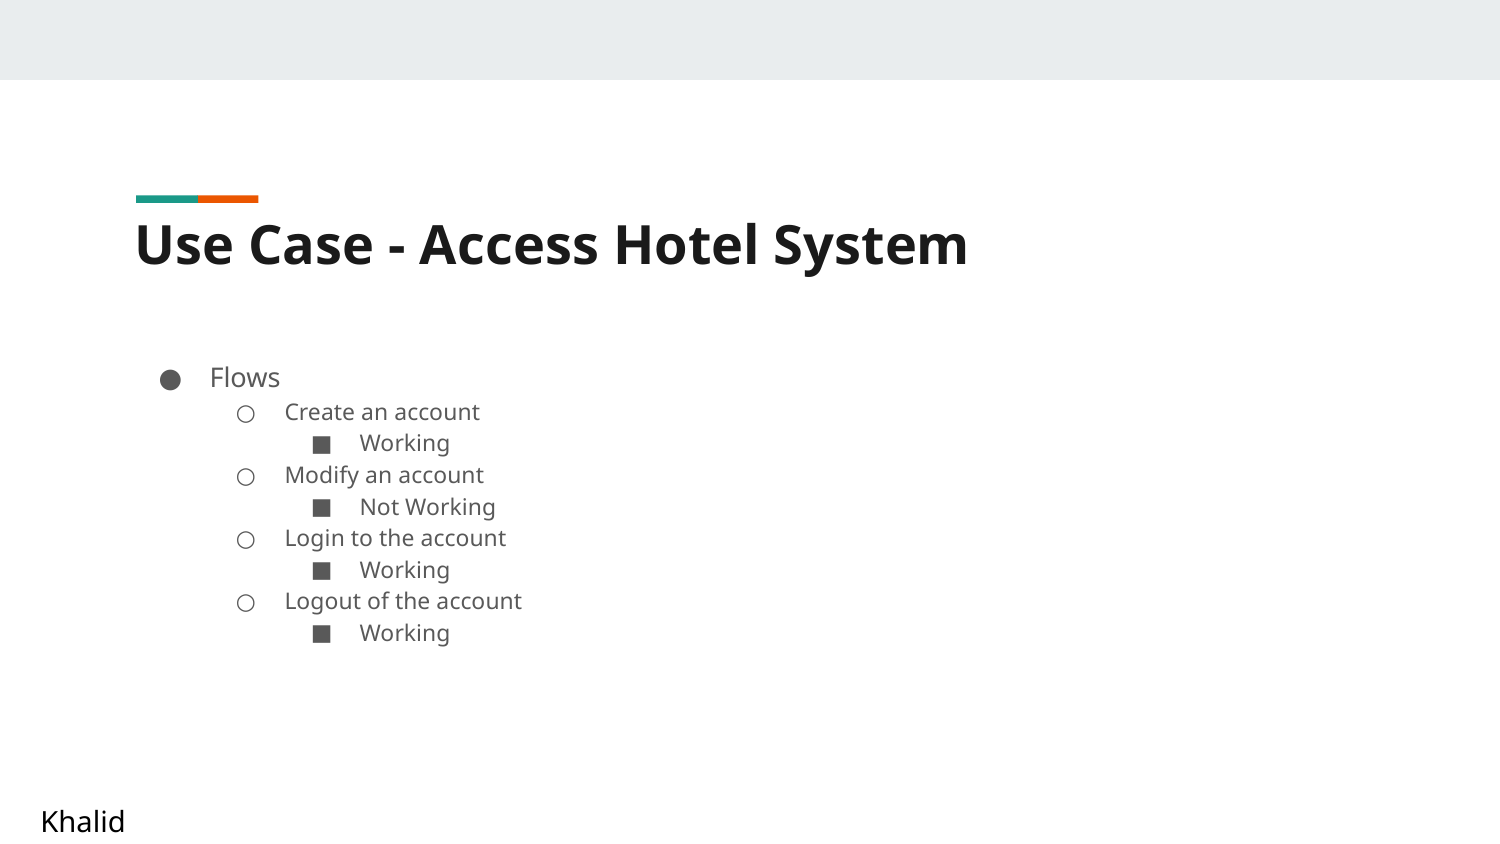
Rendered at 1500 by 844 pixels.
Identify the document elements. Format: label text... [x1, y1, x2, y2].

title Use Case - Access Hotel System [119, 195, 1381, 284]
text_box Khalid [25, 788, 182, 821]
list Flows Create an account Working Modify an account Not Working Login to the account Working Logout of the account Working [119, 341, 1362, 712]
